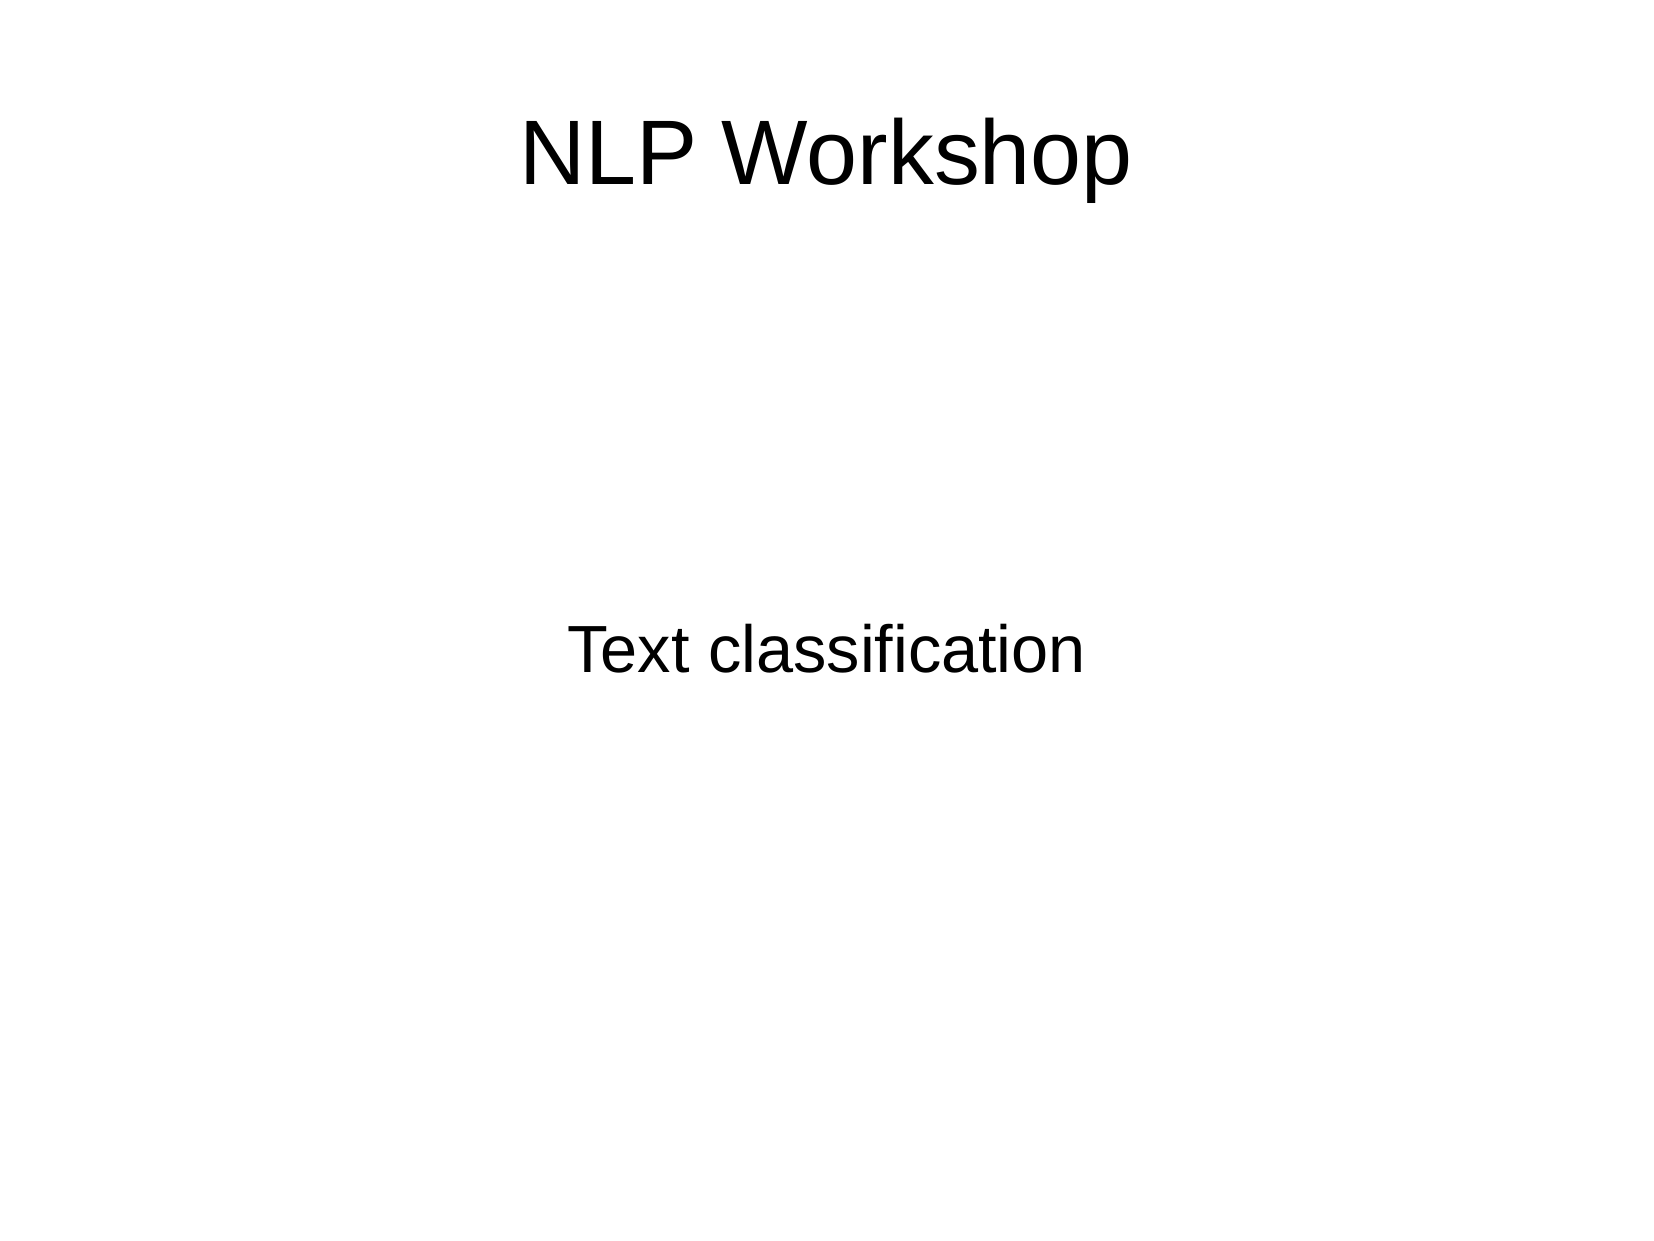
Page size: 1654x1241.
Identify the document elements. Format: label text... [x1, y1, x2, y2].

subtitle Text classification [82, 290, 1571, 1010]
title NLP Workshop [82, 49, 1571, 257]
